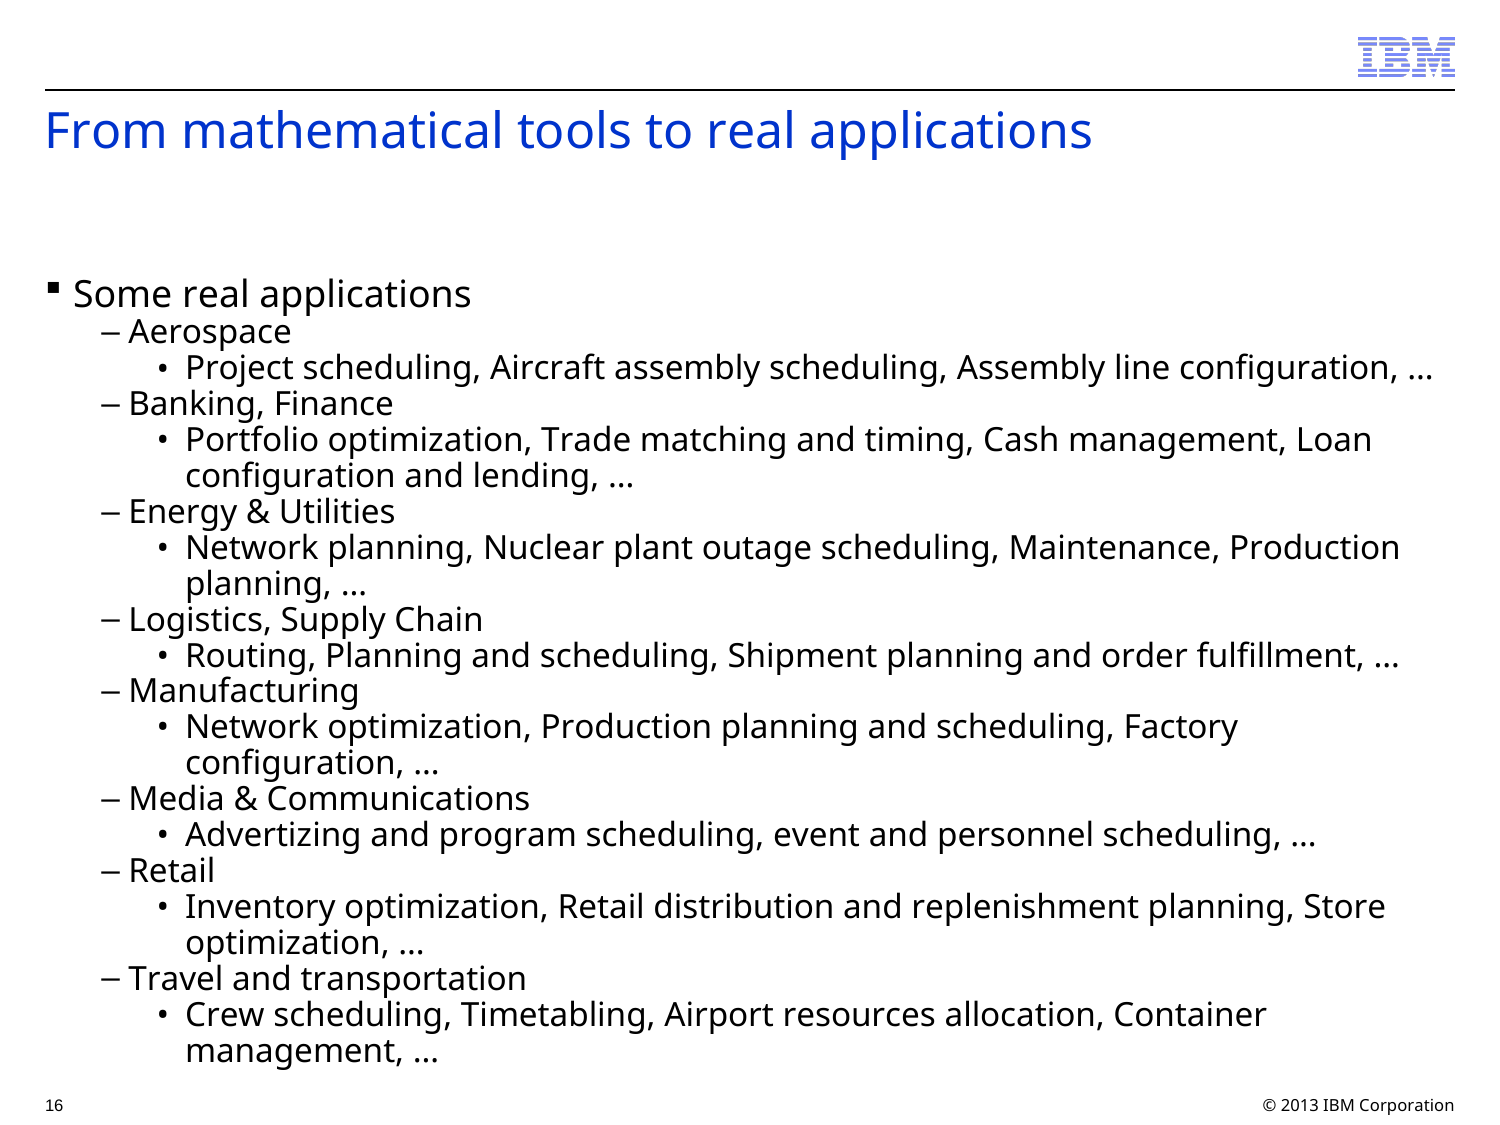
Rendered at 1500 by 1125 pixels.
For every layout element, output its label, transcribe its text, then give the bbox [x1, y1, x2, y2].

picture [1358, 37, 1455, 77]
title From mathematical tools to real applications [29, 97, 1455, 203]
list Some real applications Aerospace Project scheduling, Aircraft assembly scheduling, Assembly line configuration, … Banking, Finance Portfolio optimization, Trade matching and timing, Cash management, Loan configuration and lending, … Energy & Utilities Network planning, Nuclear plant outage scheduling, Maintenance, Production planning, … Logistics, Supply Chain Routing, Planning and scheduling, Shipment planning and order fulfillment, … Manufacturing Network optimization, Production planning and scheduling, Factory configuration, … Media & Communications Advertizing and program scheduling, event and personnel scheduling, … Retail Inventory optimization, Retail distribution and replenishment planning, Store optimization, … Travel and transportation Crew scheduling, Timetabling, Airport resources allocation, Container management, … [29, 267, 1455, 1066]
